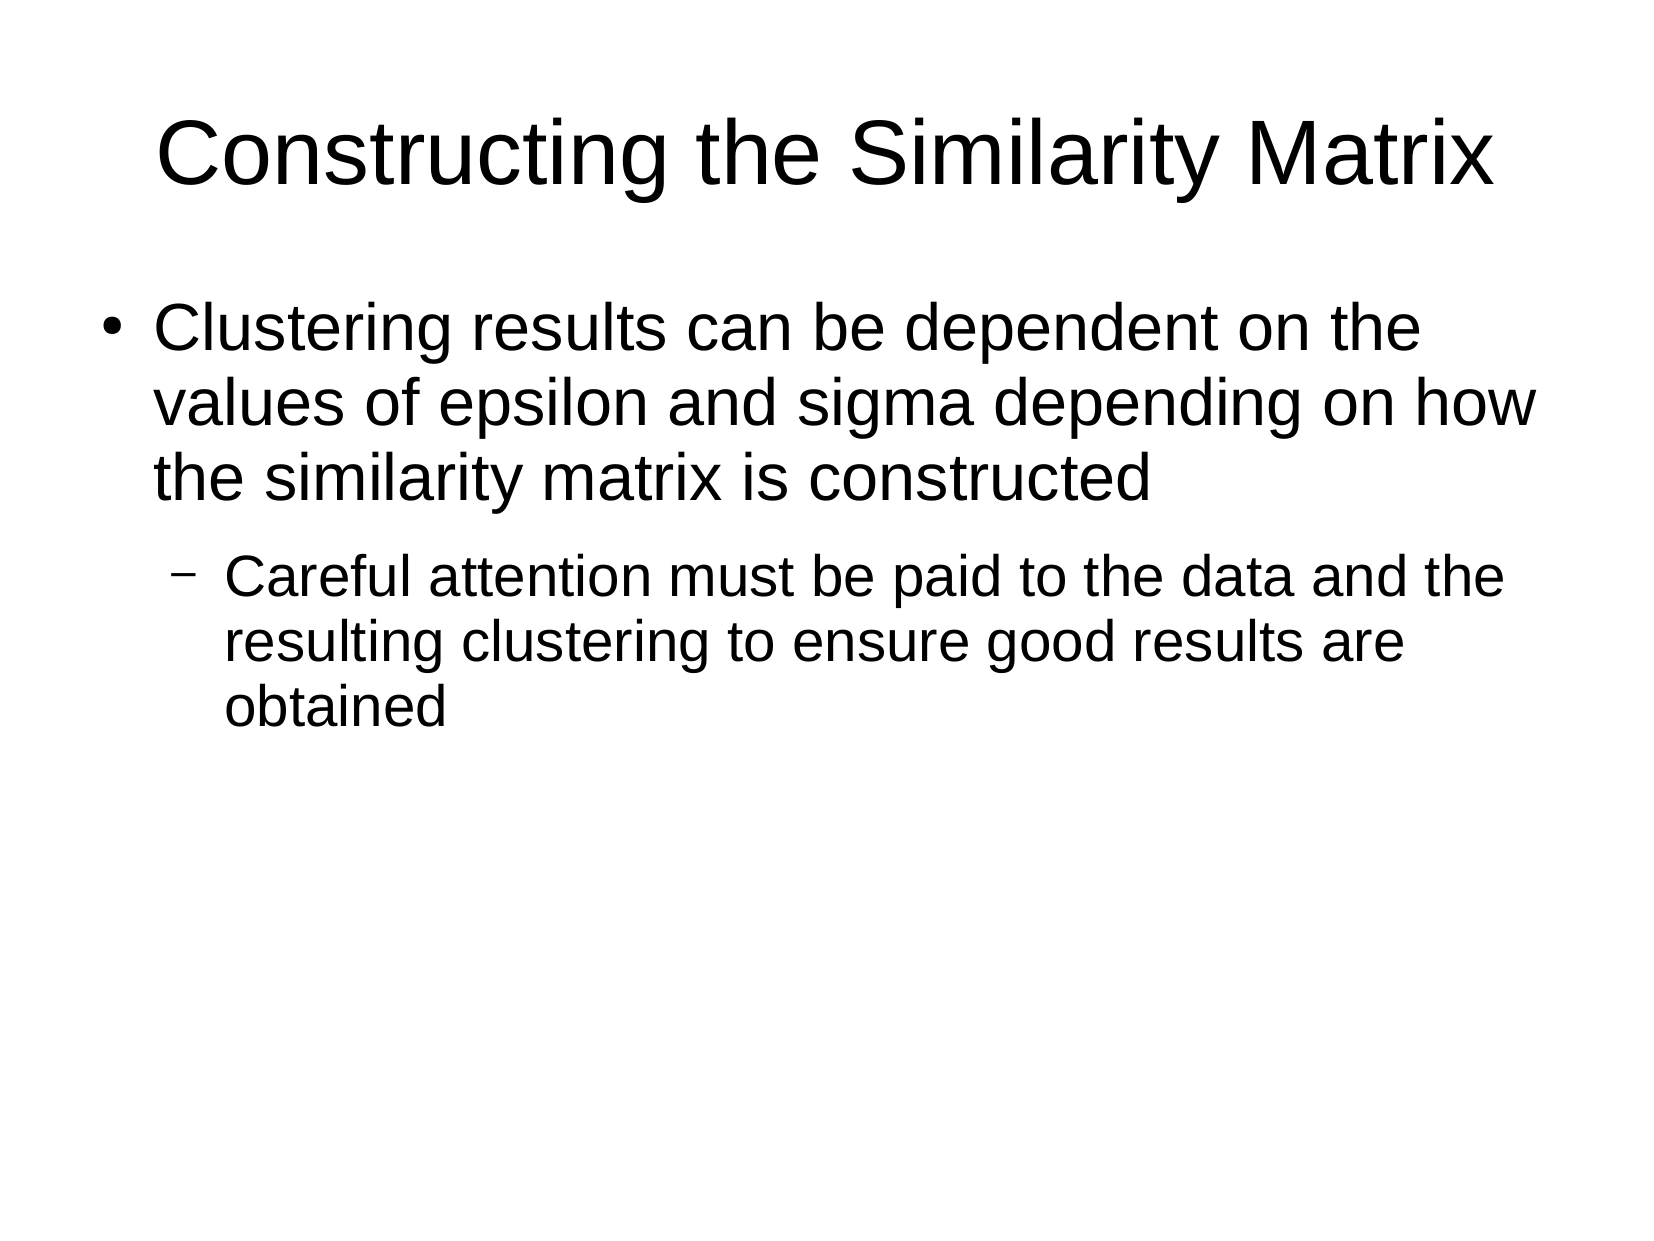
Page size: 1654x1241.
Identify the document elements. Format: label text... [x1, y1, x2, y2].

title Constructing the Similarity Matrix [82, 49, 1571, 257]
list Clustering results can be dependent on the values of epsilon and sigma depending on how the similarity matrix is constructed Careful attention must be paid to the data and the resulting clustering to ensure good results are obtained [82, 290, 1571, 1010]
